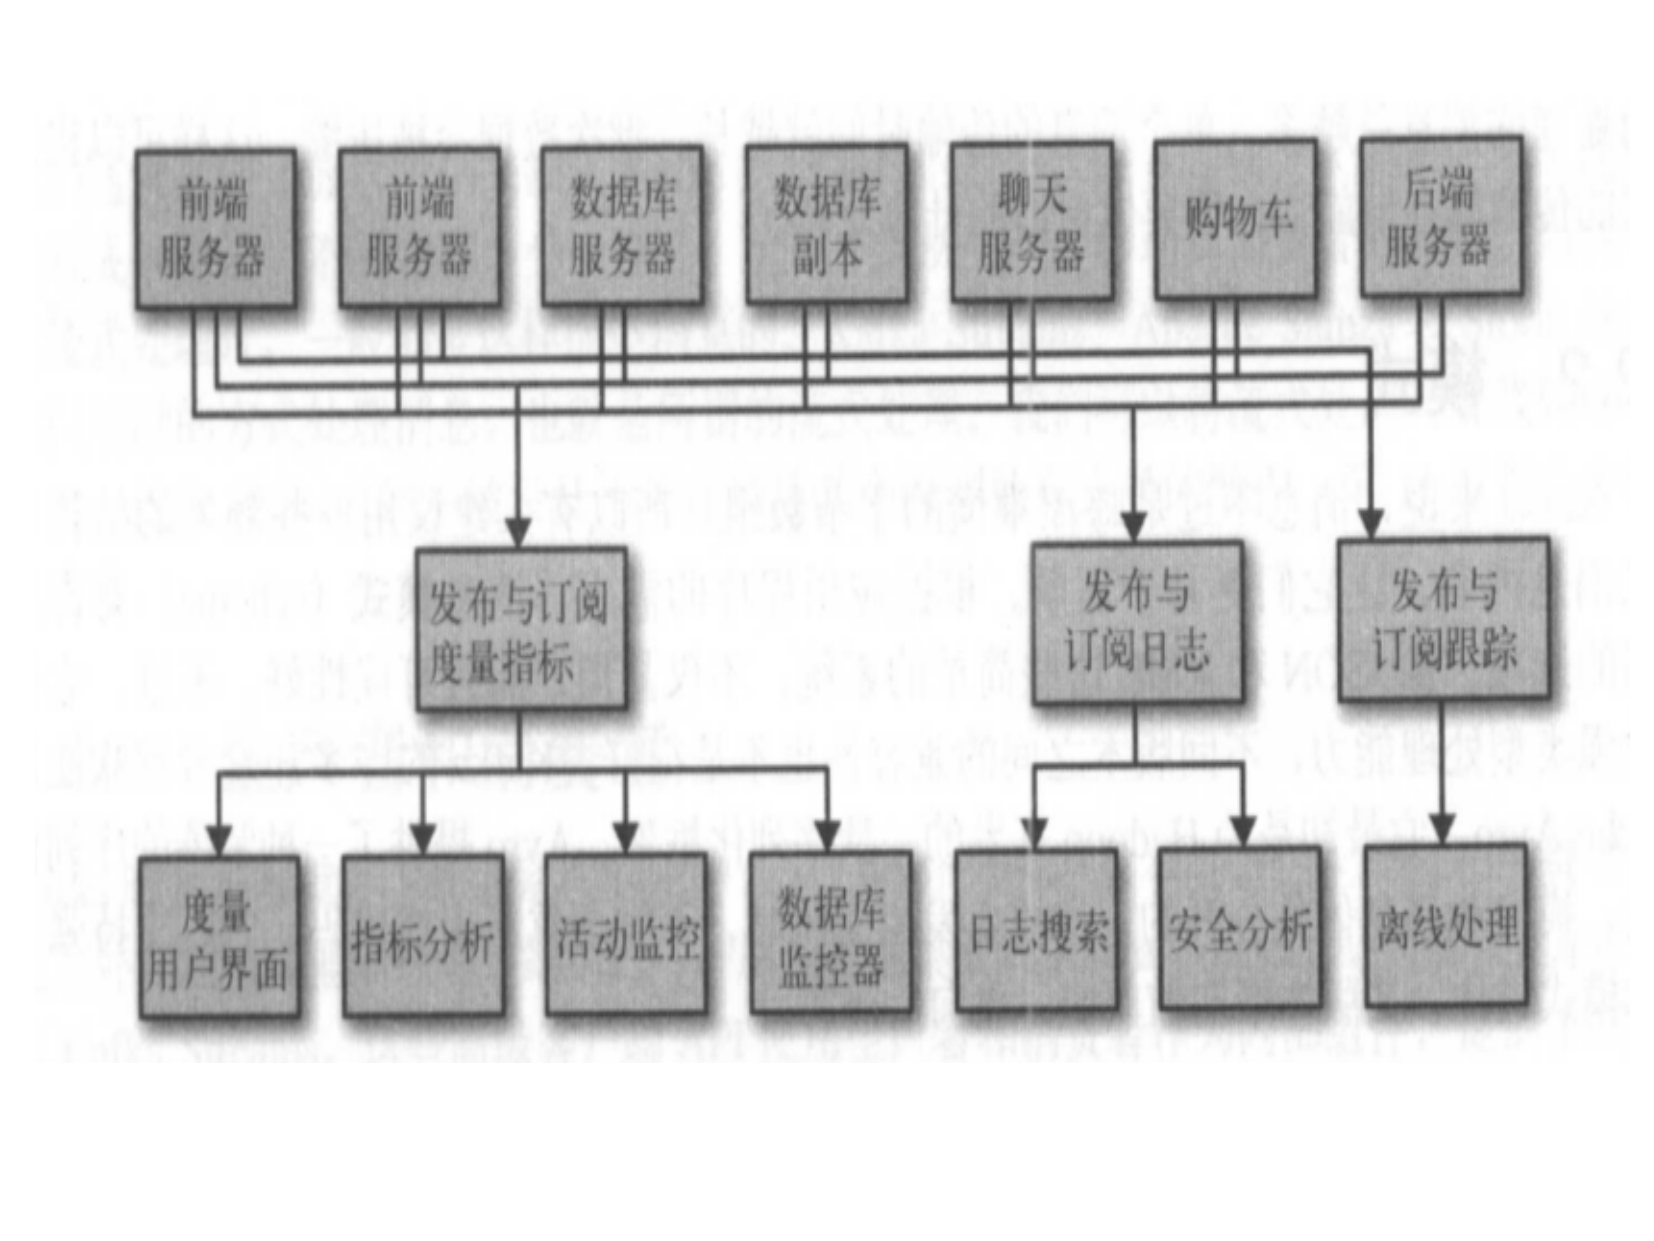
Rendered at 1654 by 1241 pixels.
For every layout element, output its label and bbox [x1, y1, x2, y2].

picture [35, 94, 1630, 1063]
